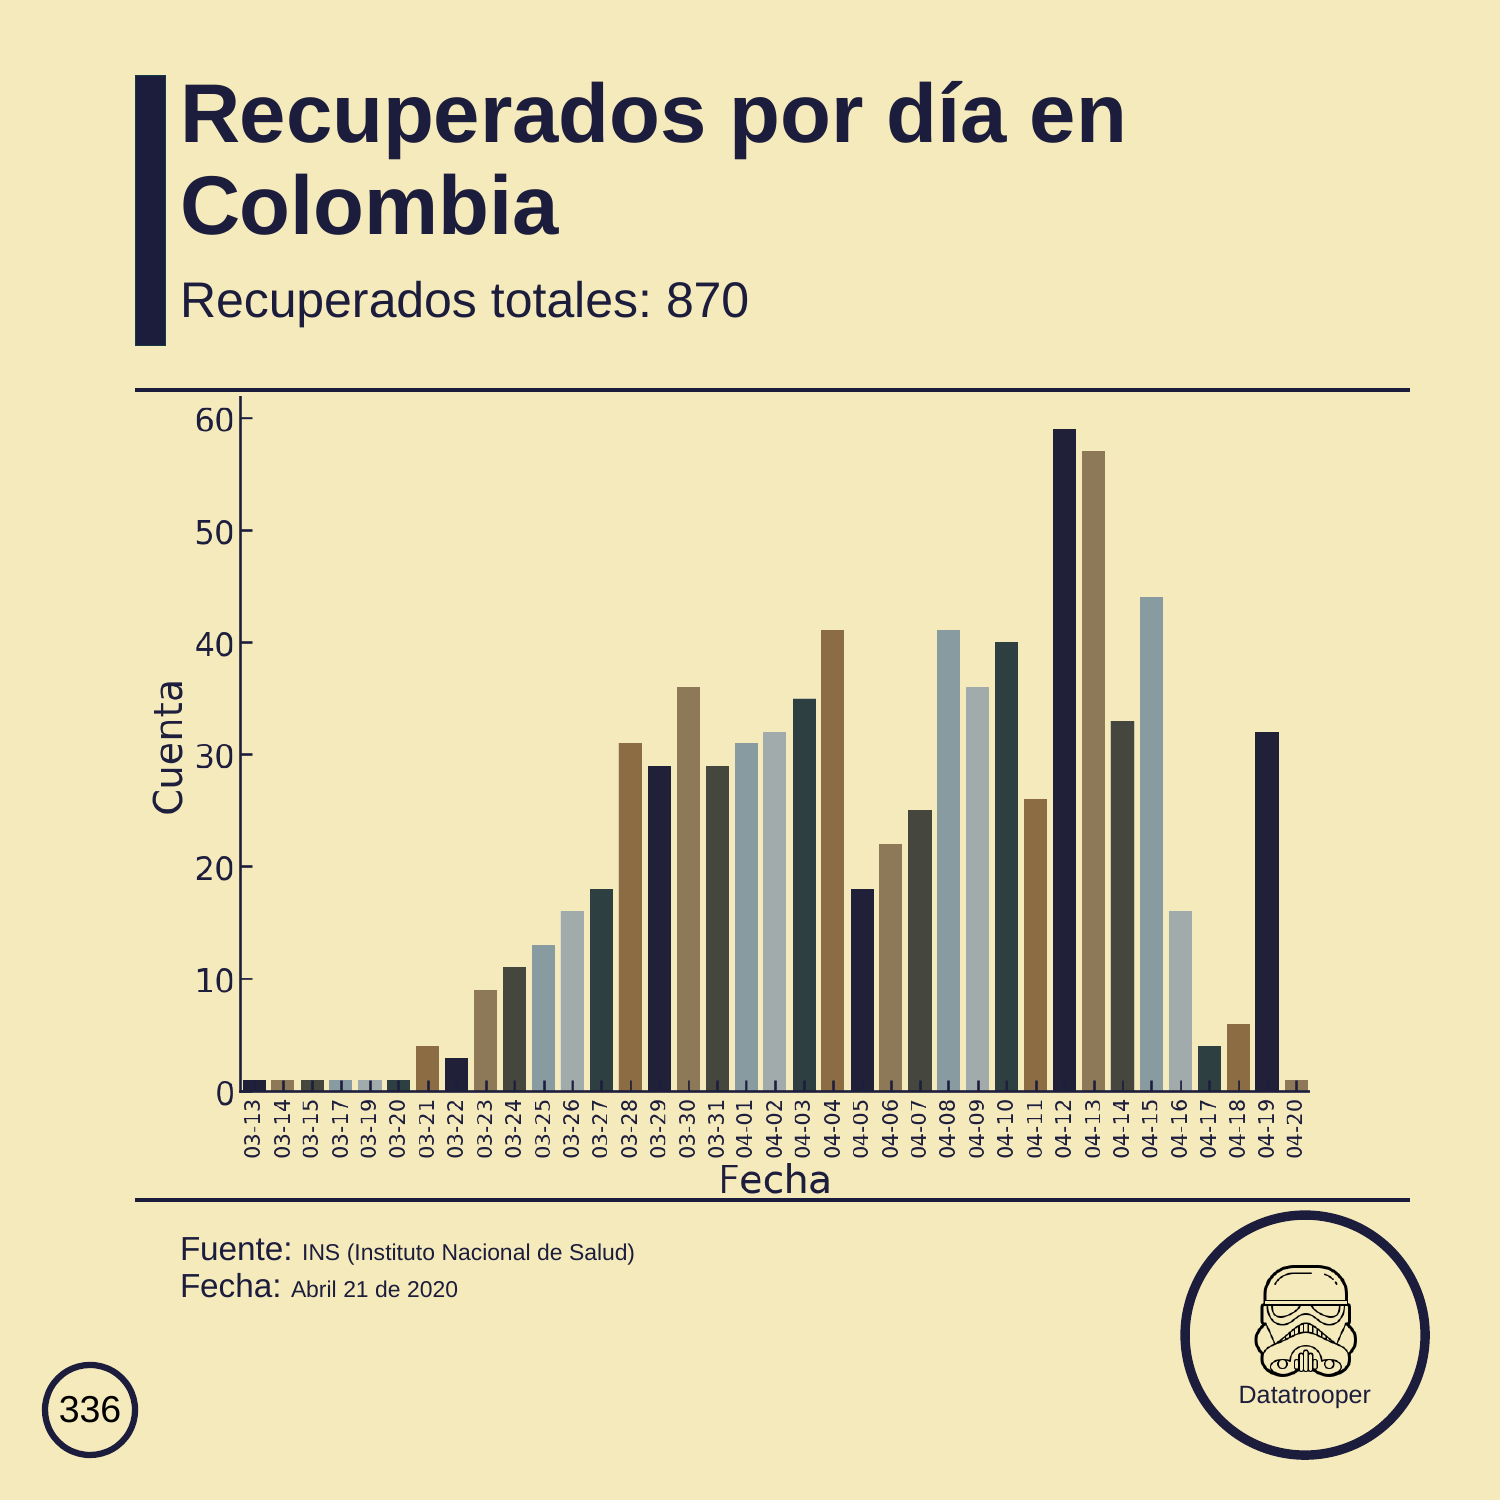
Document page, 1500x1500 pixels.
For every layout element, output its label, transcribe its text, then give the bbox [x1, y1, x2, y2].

text_box 336 [45, 1364, 136, 1456]
text_box [135, 75, 166, 346]
title Fuente: INS (Instituto Nacional de Salud) Fecha: Abril 21 de 2020 [180, 1202, 1201, 1342]
picture [150, 396, 1310, 1201]
title Recuperados por día en Colombia [180, 64, 1351, 254]
text_box Datatrooper [1230, 1379, 1381, 1411]
title Recuperados totales: 870 [180, 254, 1351, 346]
picture [1230, 1245, 1381, 1379]
text_box [1185, 1215, 1426, 1456]
